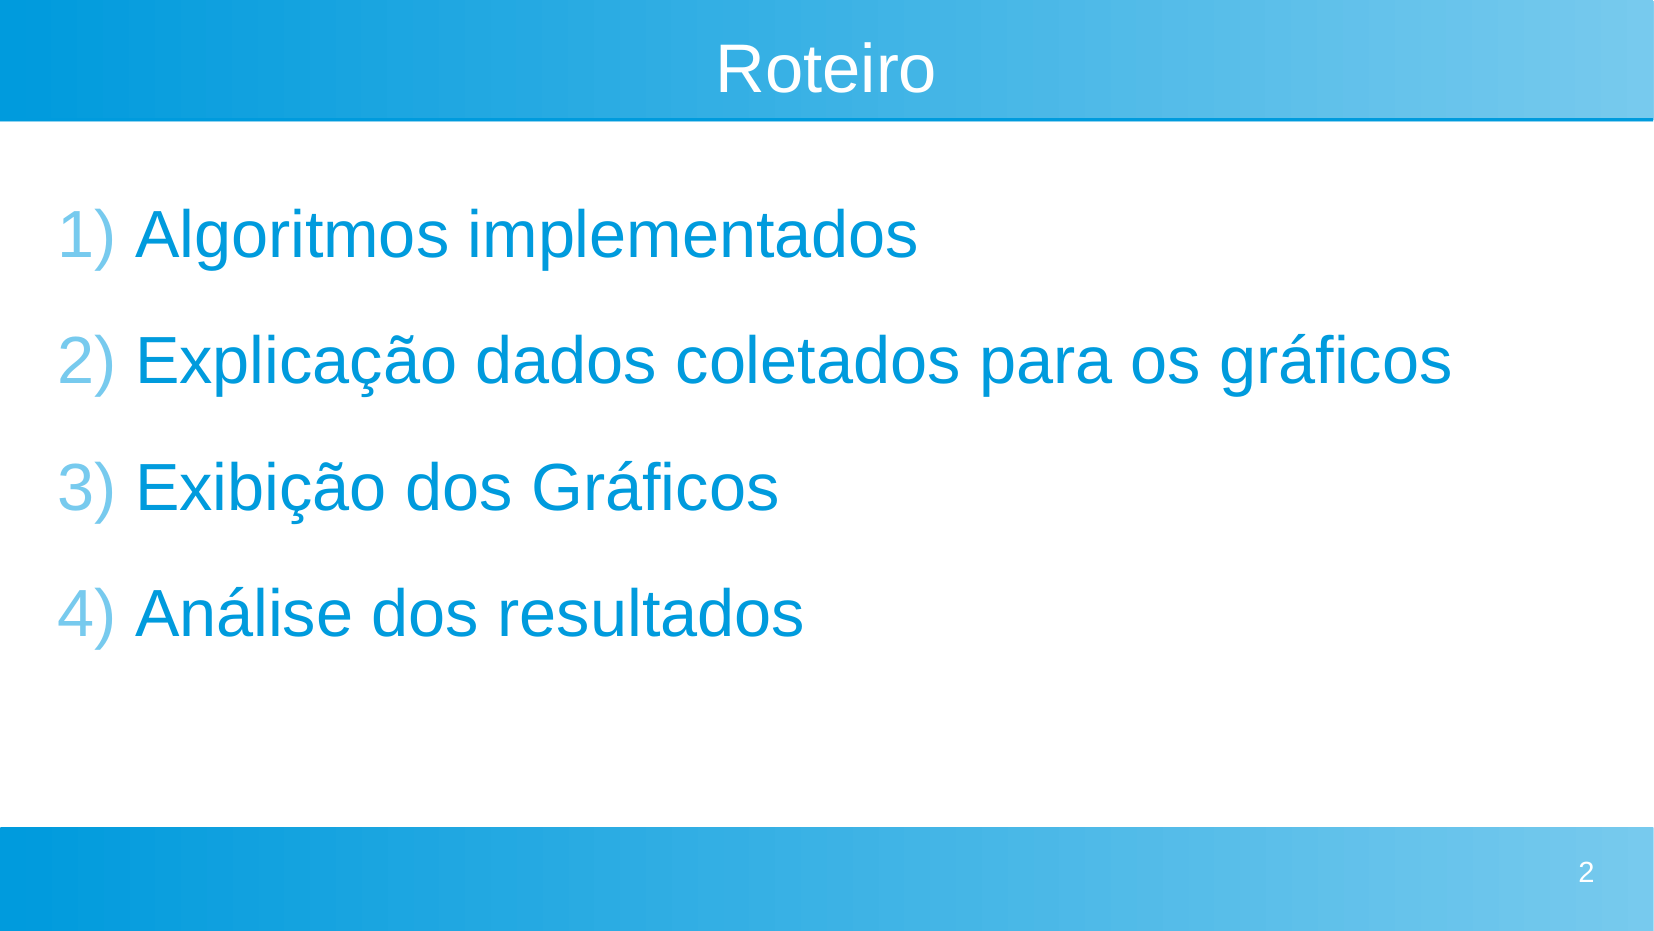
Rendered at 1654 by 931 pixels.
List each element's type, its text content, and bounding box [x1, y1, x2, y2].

list Algoritmos implementados Explicação dados coletados para os gráficos Exibição dos Gráficos Análise dos resultados [39, 196, 1576, 788]
title Roteiro [59, 29, 1595, 108]
